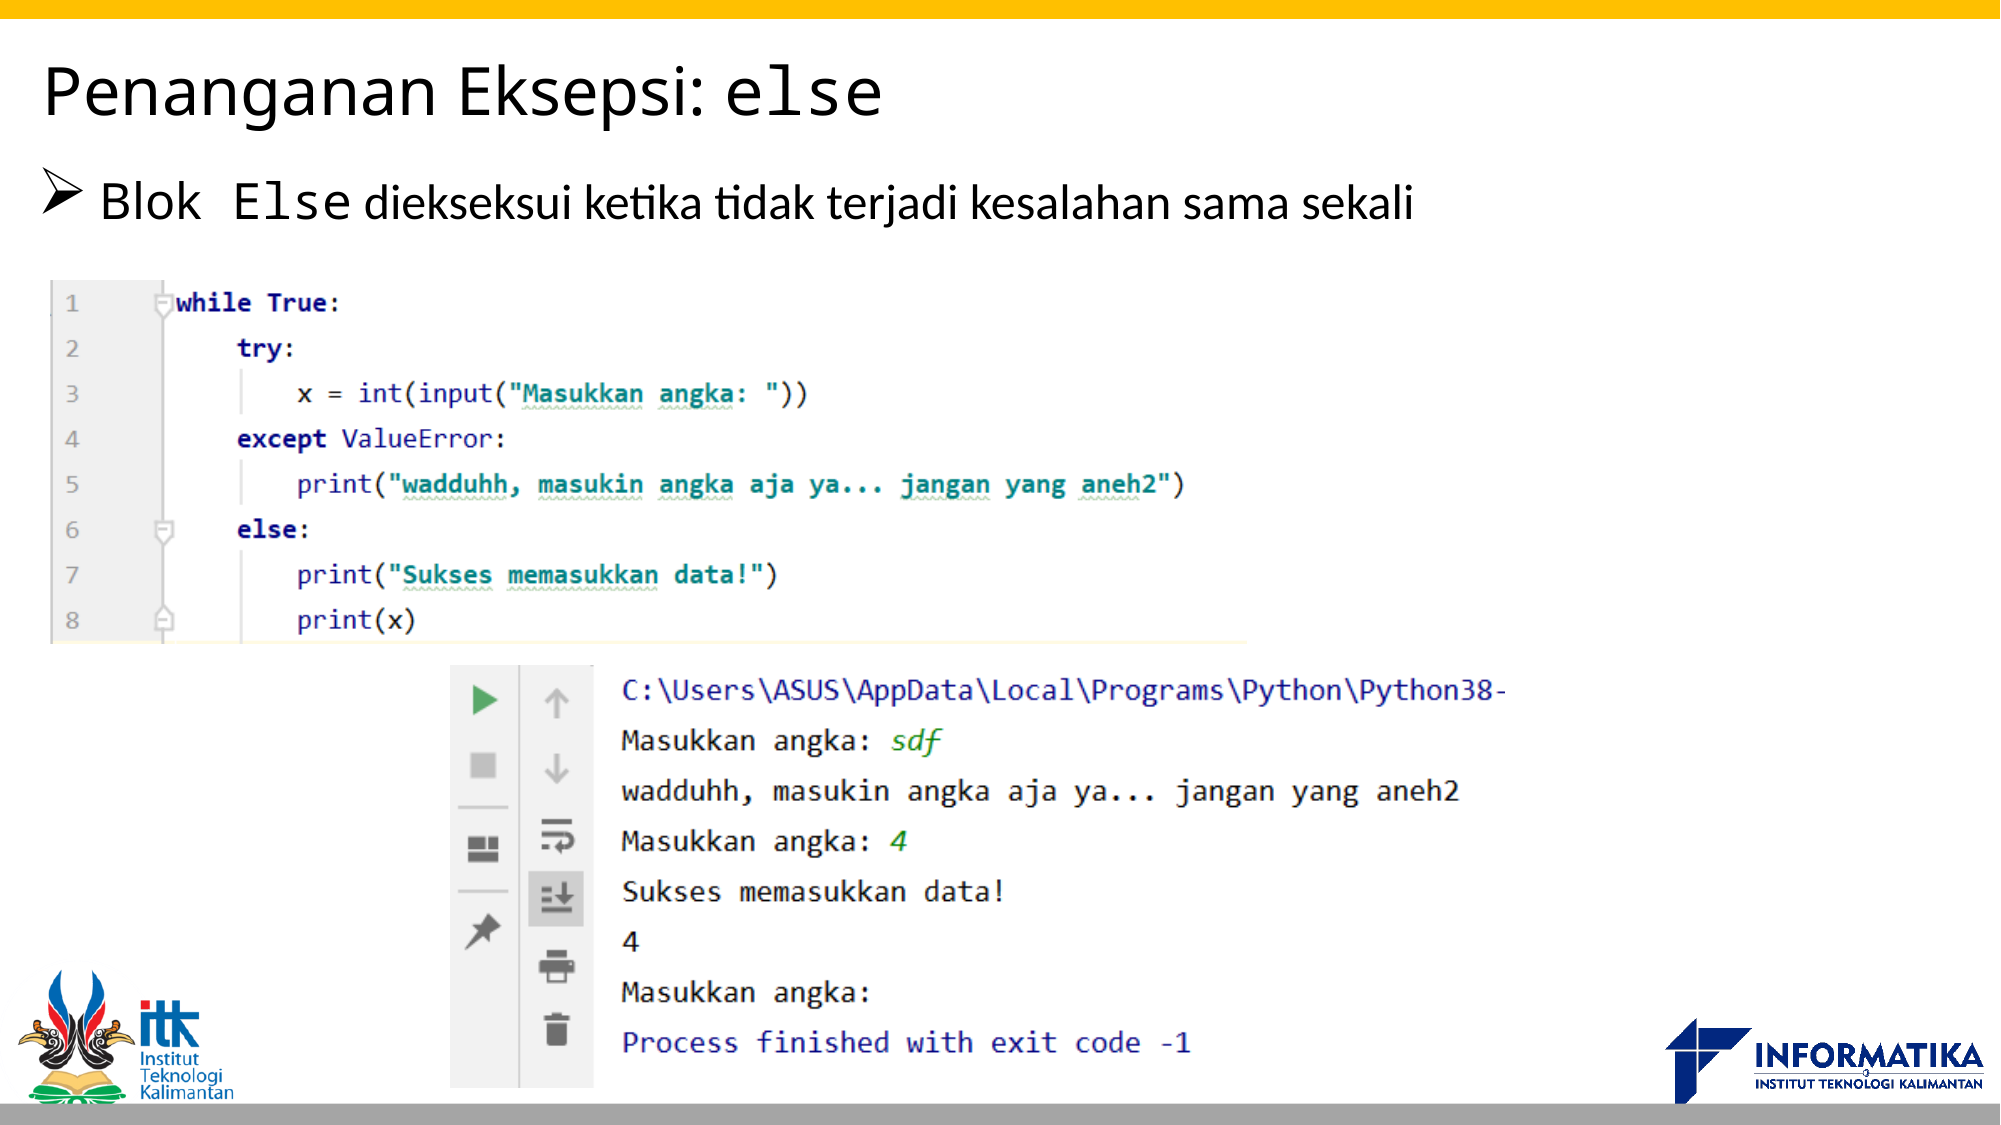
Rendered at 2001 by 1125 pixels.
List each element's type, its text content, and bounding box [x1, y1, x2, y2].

picture [450, 665, 1505, 1088]
picture [1664, 1017, 1984, 1103]
text_box Blok Else diekseksui ketika tidak terjadi kesalahan sama sekali [22, 162, 1692, 237]
title Penanganan Eksepsi: else [22, 38, 1887, 162]
picture [50, 280, 1247, 644]
text_box [0, 0, 2000, 19]
picture [0, 936, 252, 1103]
